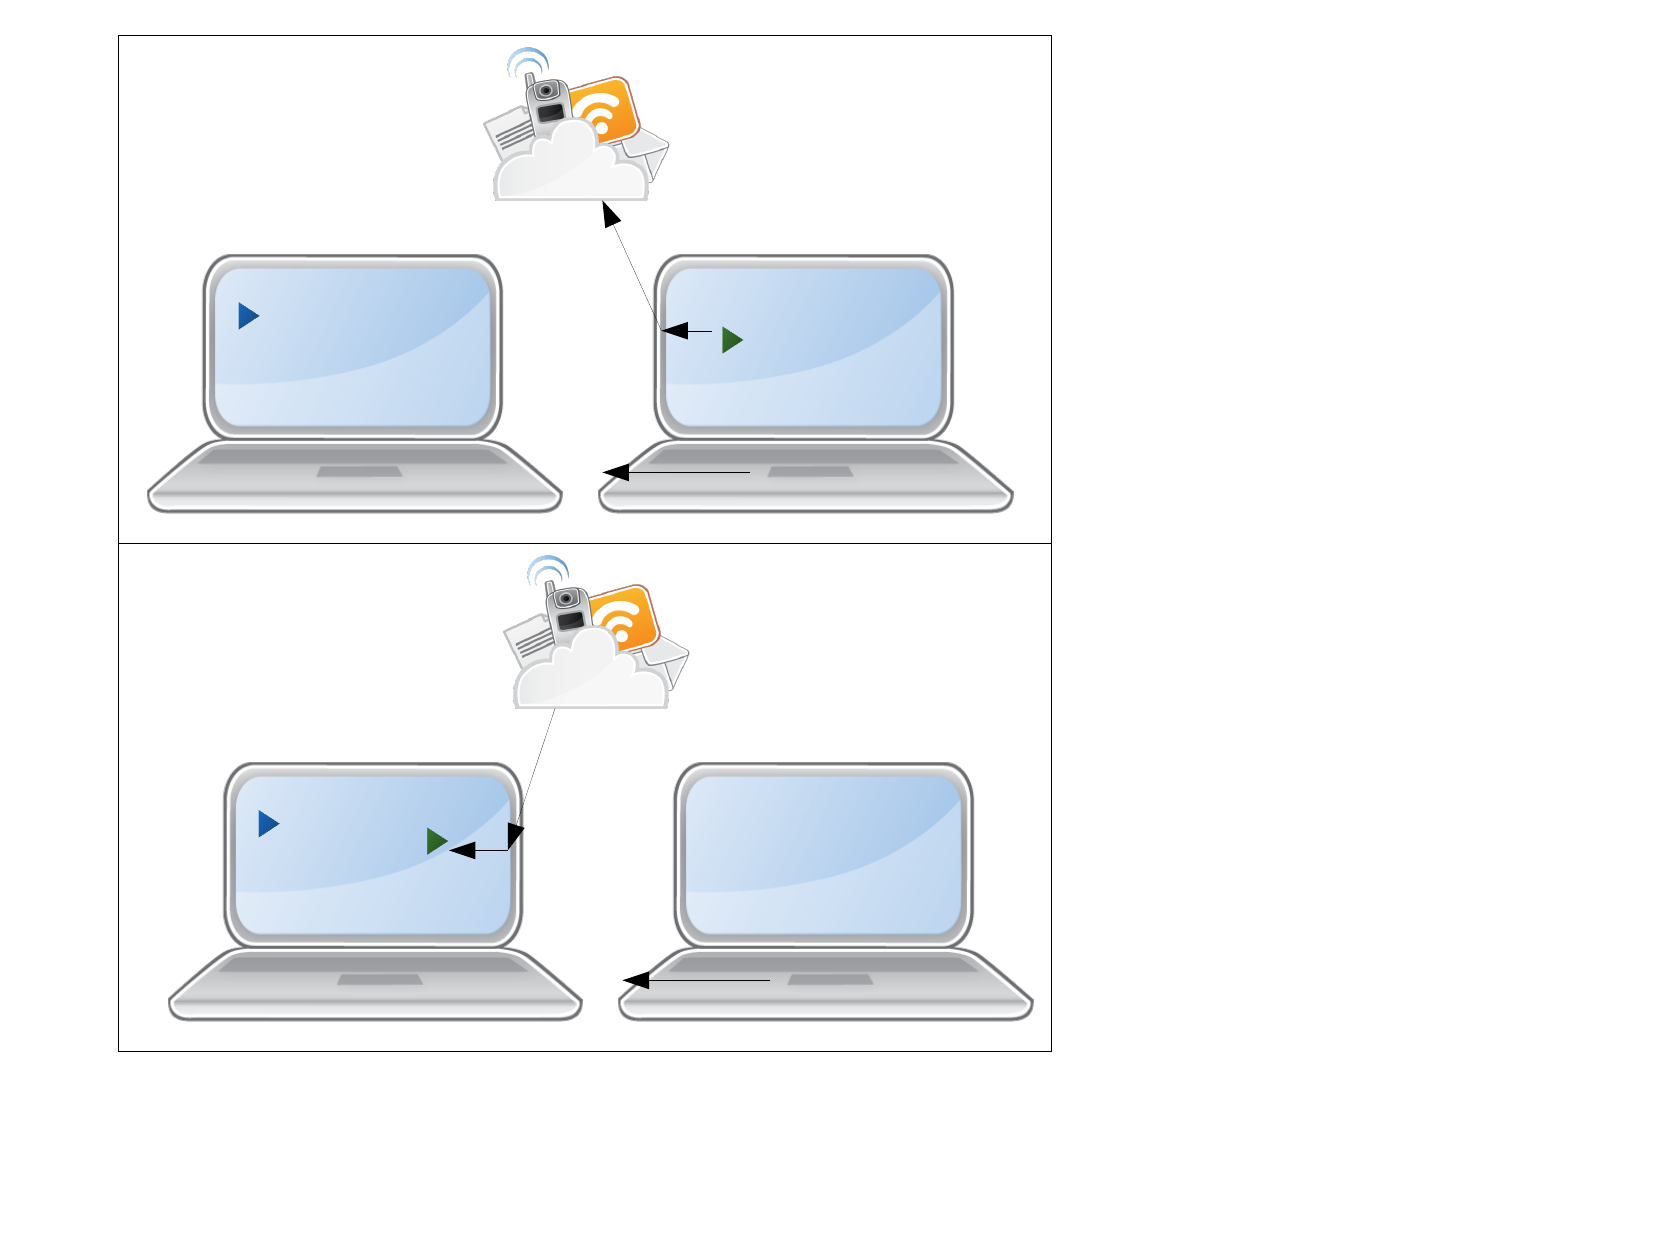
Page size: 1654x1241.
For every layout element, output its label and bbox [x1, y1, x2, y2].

picture [503, 555, 694, 709]
picture [483, 47, 674, 201]
picture [129, 236, 1032, 532]
picture [150, 744, 1051, 1040]
